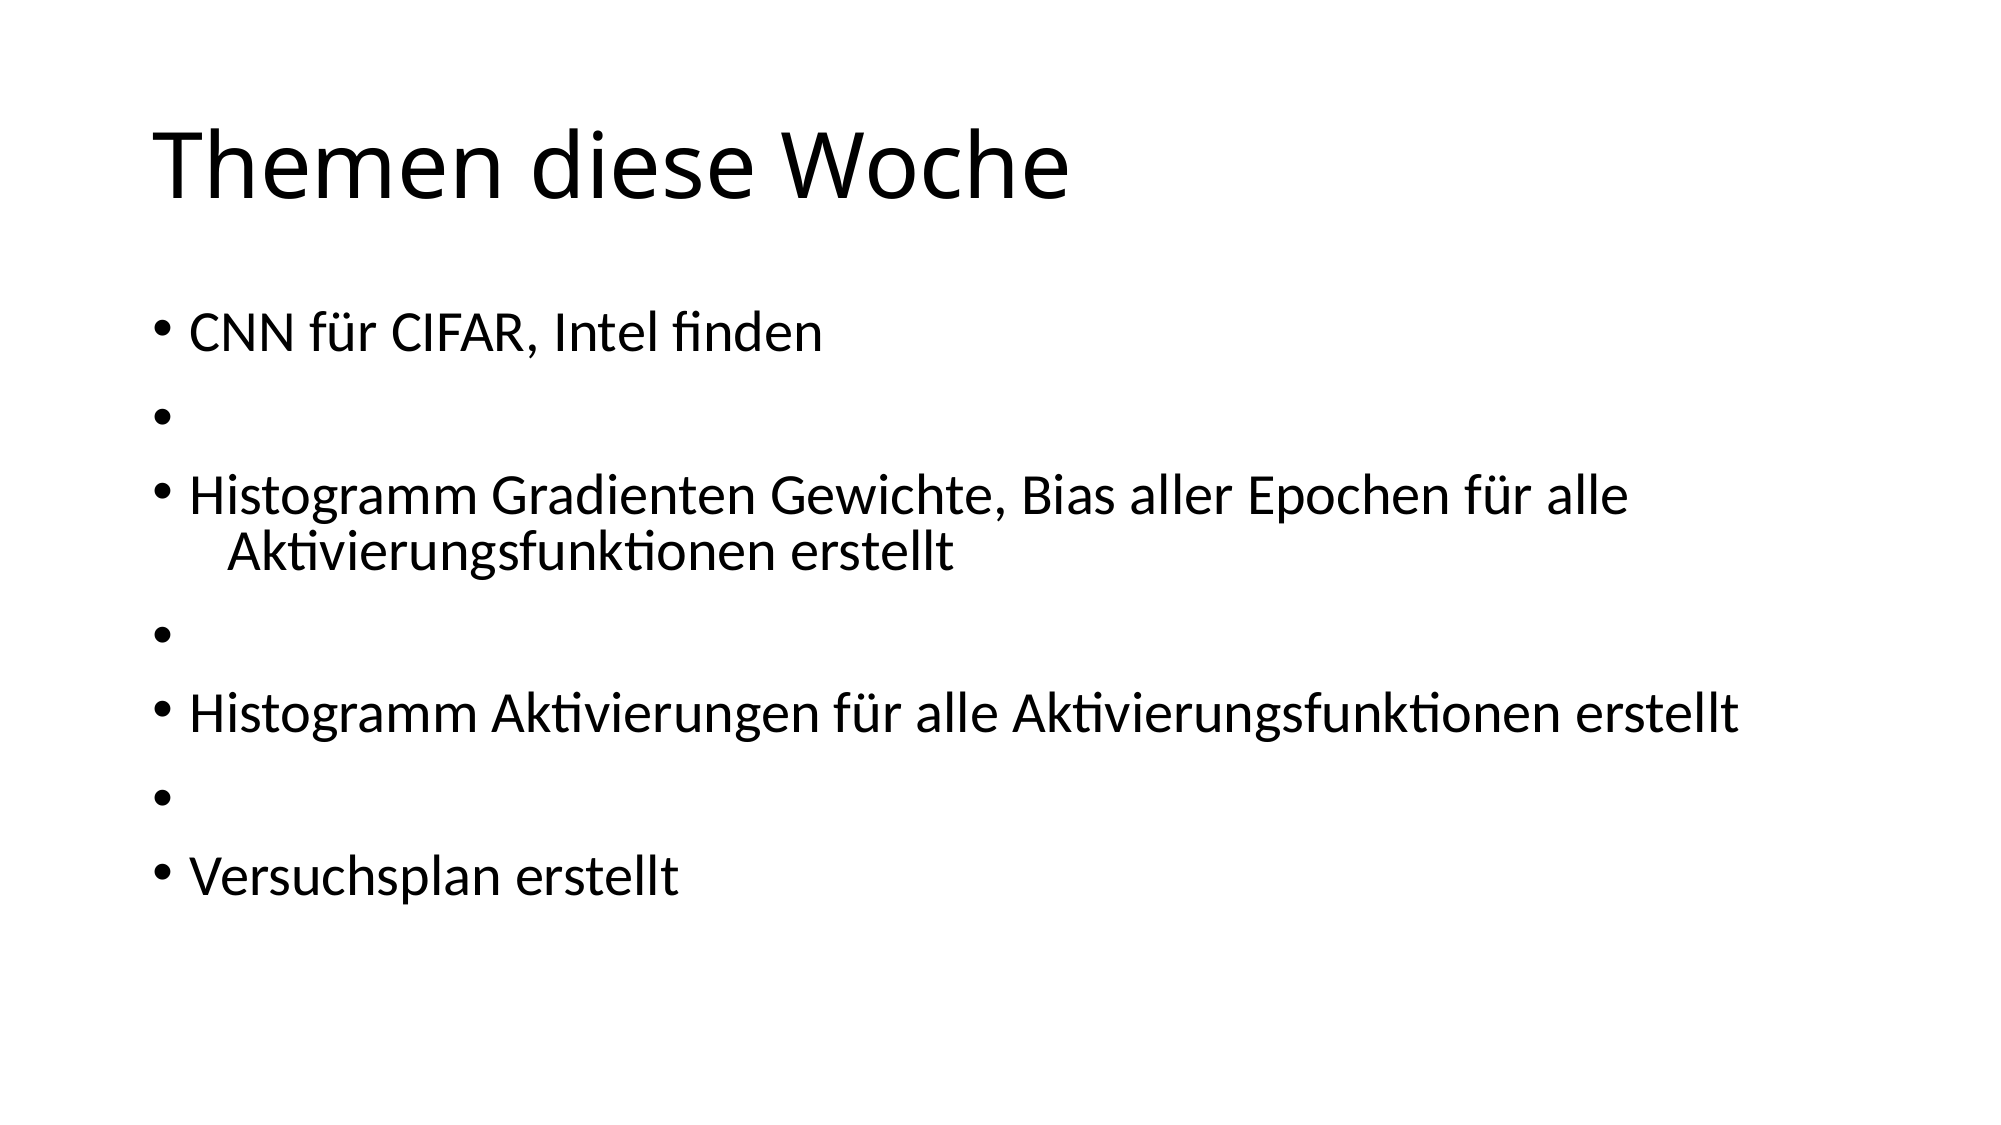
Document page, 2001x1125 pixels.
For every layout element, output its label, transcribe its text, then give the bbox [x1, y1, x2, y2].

list CNN für CIFAR, Intel finden Histogramm Gradienten Gewichte, Bias aller Epochen für alle Aktivierungsfunktionen erstellt Histogramm Aktivierungen für alle Aktivierungsfunktionen erstellt Versuchsplan erstellt [137, 299, 1863, 1014]
title Themen diese Woche [137, 59, 1863, 278]
